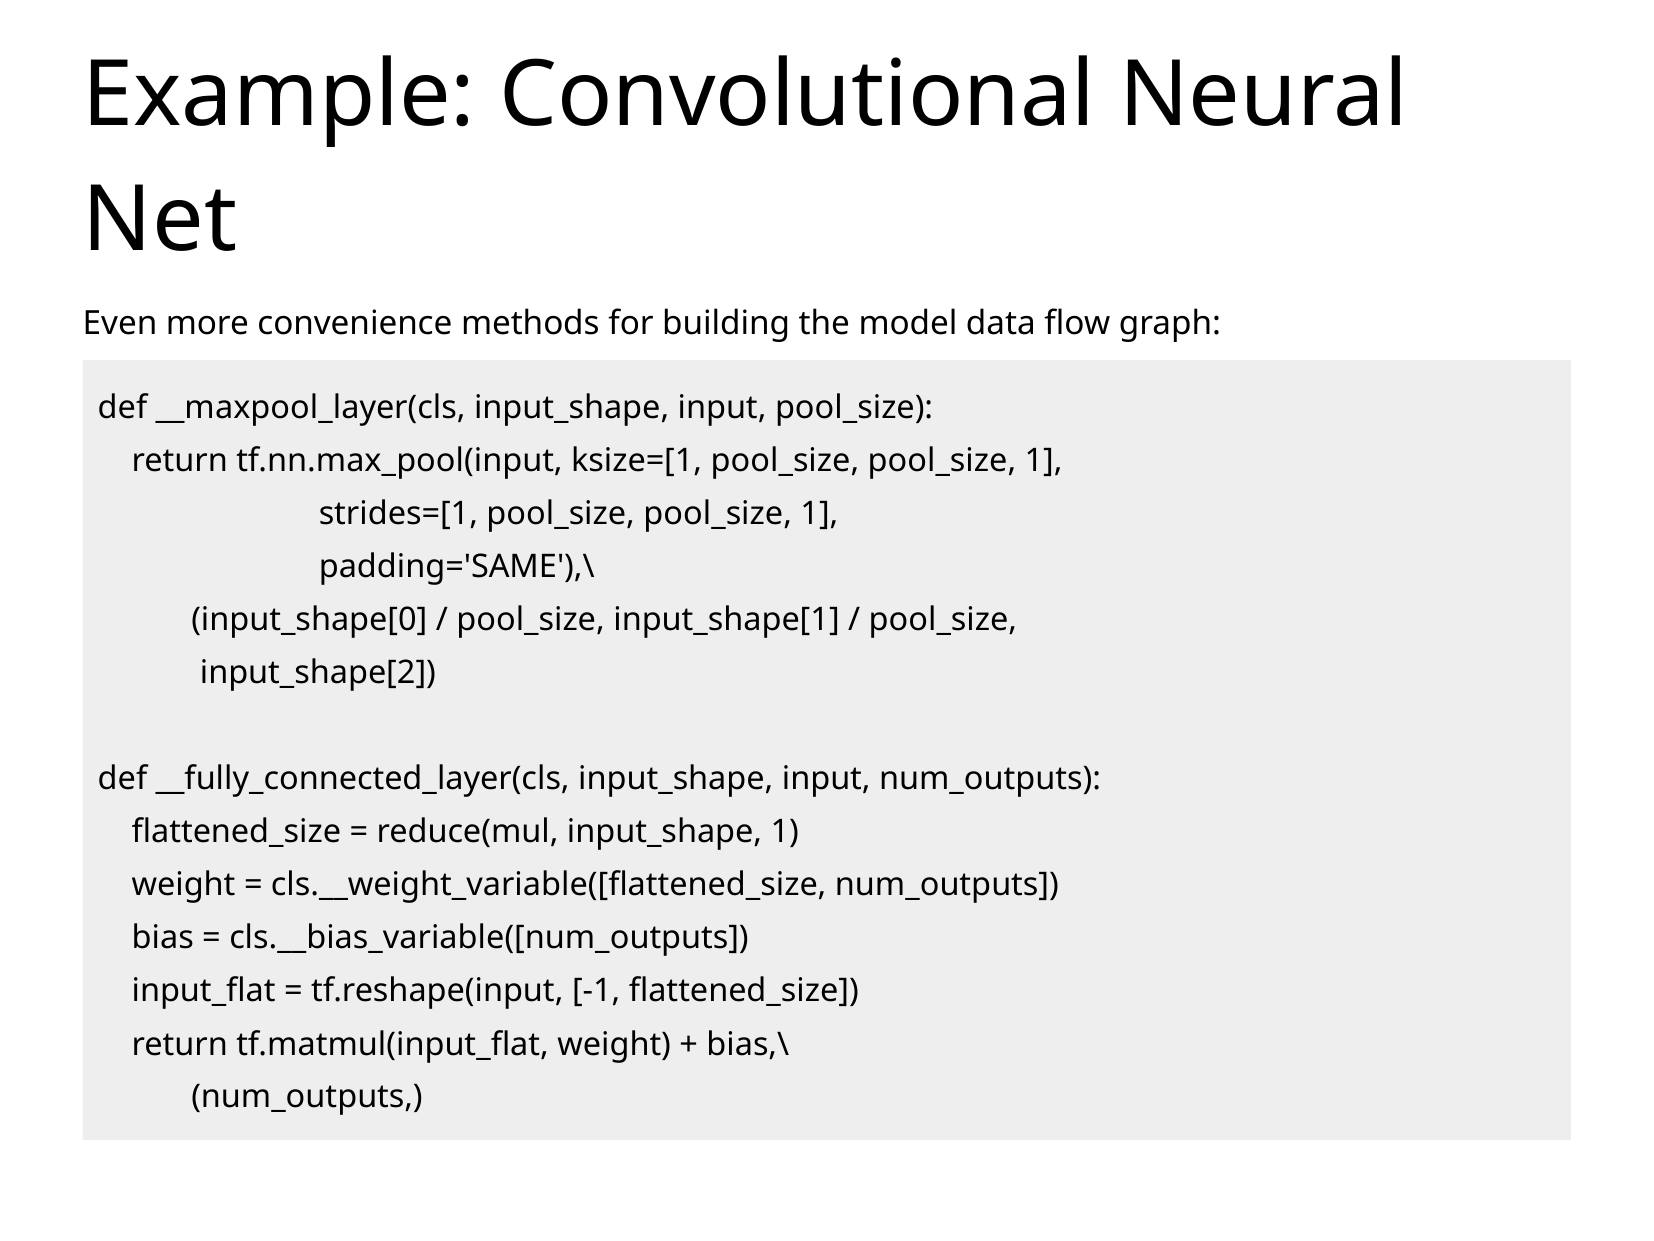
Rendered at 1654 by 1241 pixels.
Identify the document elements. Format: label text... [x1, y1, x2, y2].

list def __maxpool_layer(cls, input_shape, input, pool_size): return tf.nn.max_pool(input, ksize=[1, pool_size, pool_size, 1], strides=[1, pool_size, pool_size, 1], padding='SAME'),\ (input_shape[0] / pool_size, input_shape[1] / pool_size, input_shape[2]) def __fully_connected_layer(cls, input_shape, input, num_outputs): flattened_size = reduce(mul, input_shape, 1) weight = cls.__weight_variable([flattened_size, num_outputs]) bias = cls.__bias_variable([num_outputs]) input_flat = tf.reshape(input, [-1, flattened_size]) return tf.matmul(input_flat, weight) + bias,\ (num_outputs,) [82, 360, 1571, 1141]
list Even more convenience methods for building the model data flow graph: [82, 290, 1571, 346]
title Example: Convolutional Neural Net [82, 49, 1571, 257]
